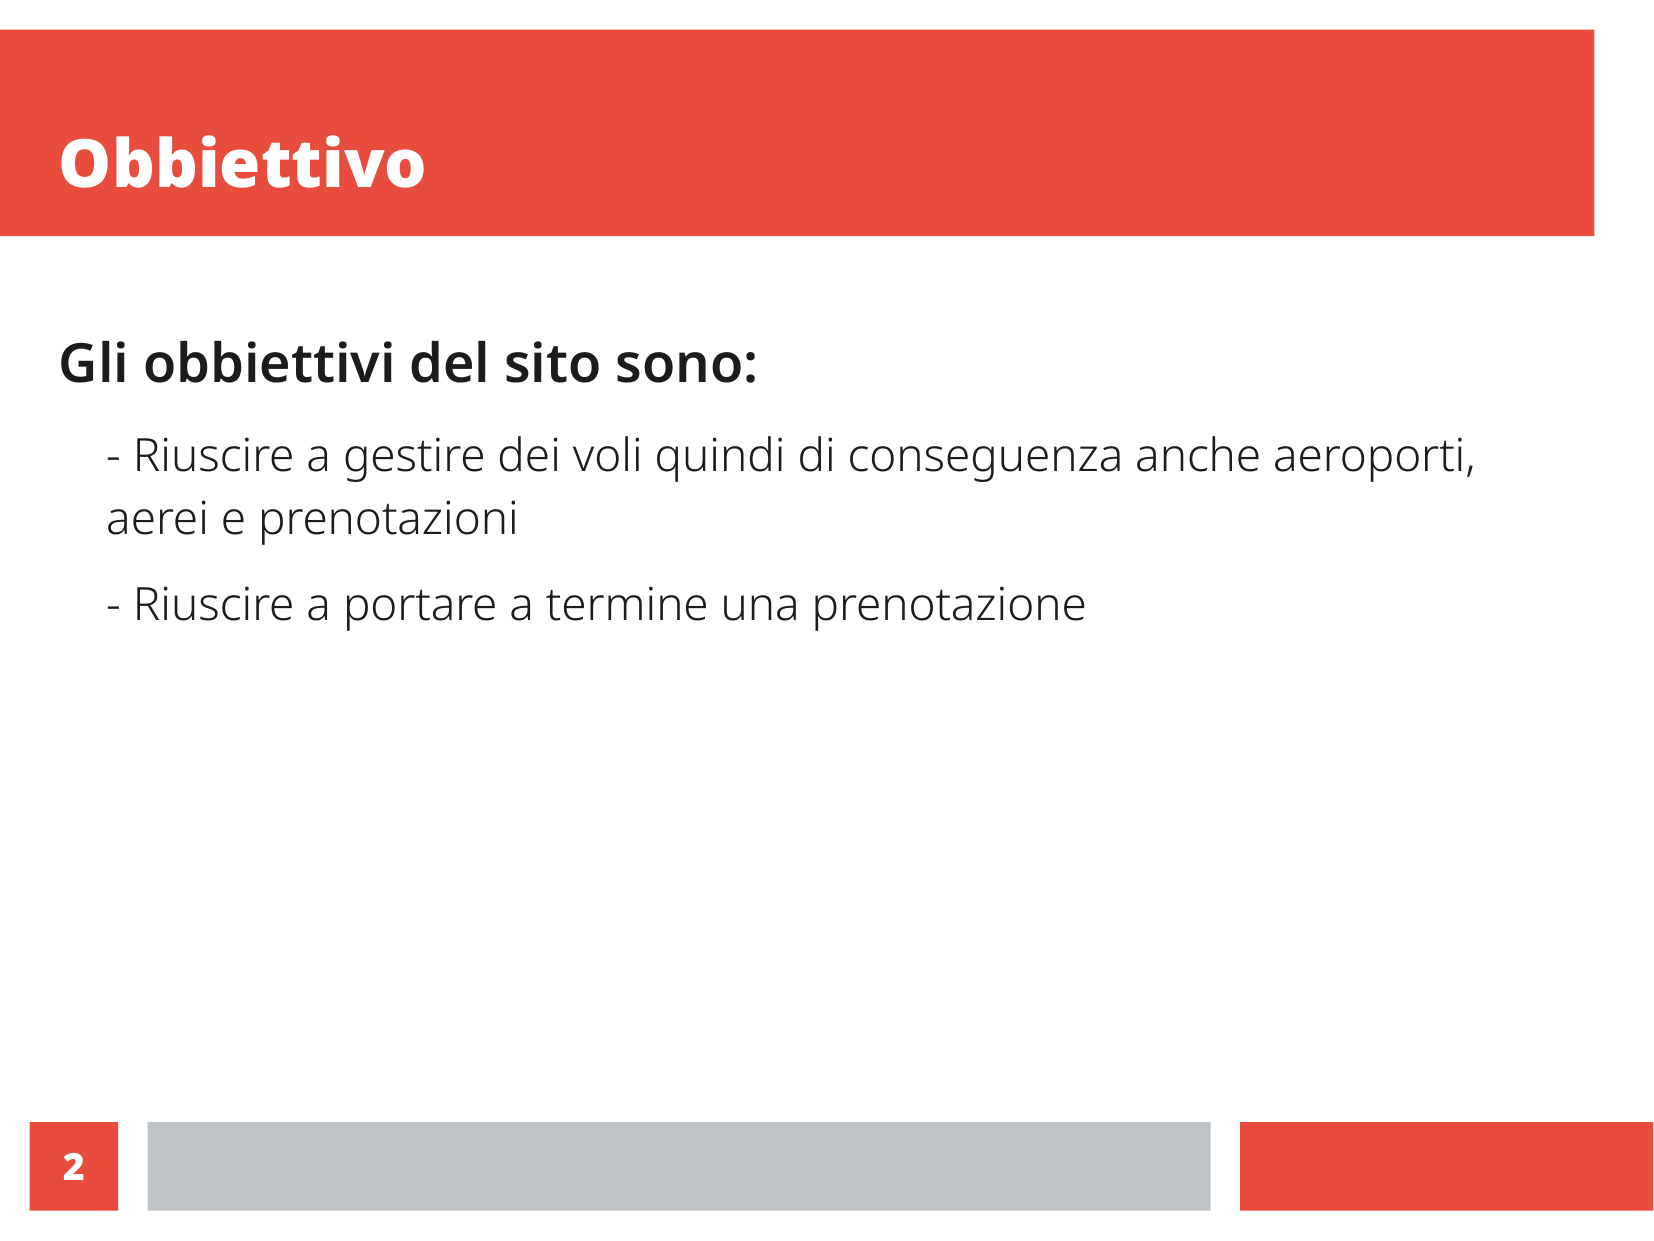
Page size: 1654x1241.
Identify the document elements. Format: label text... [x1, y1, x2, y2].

title Obbiettivo [59, 59, 1595, 207]
list Gli obbiettivi del sito sono: - Riuscire a gestire dei voli quindi di conseguenza anche aeroporti, aerei e prenotazioni - Riuscire a portare a termine una prenotazione [59, 324, 1565, 1093]
